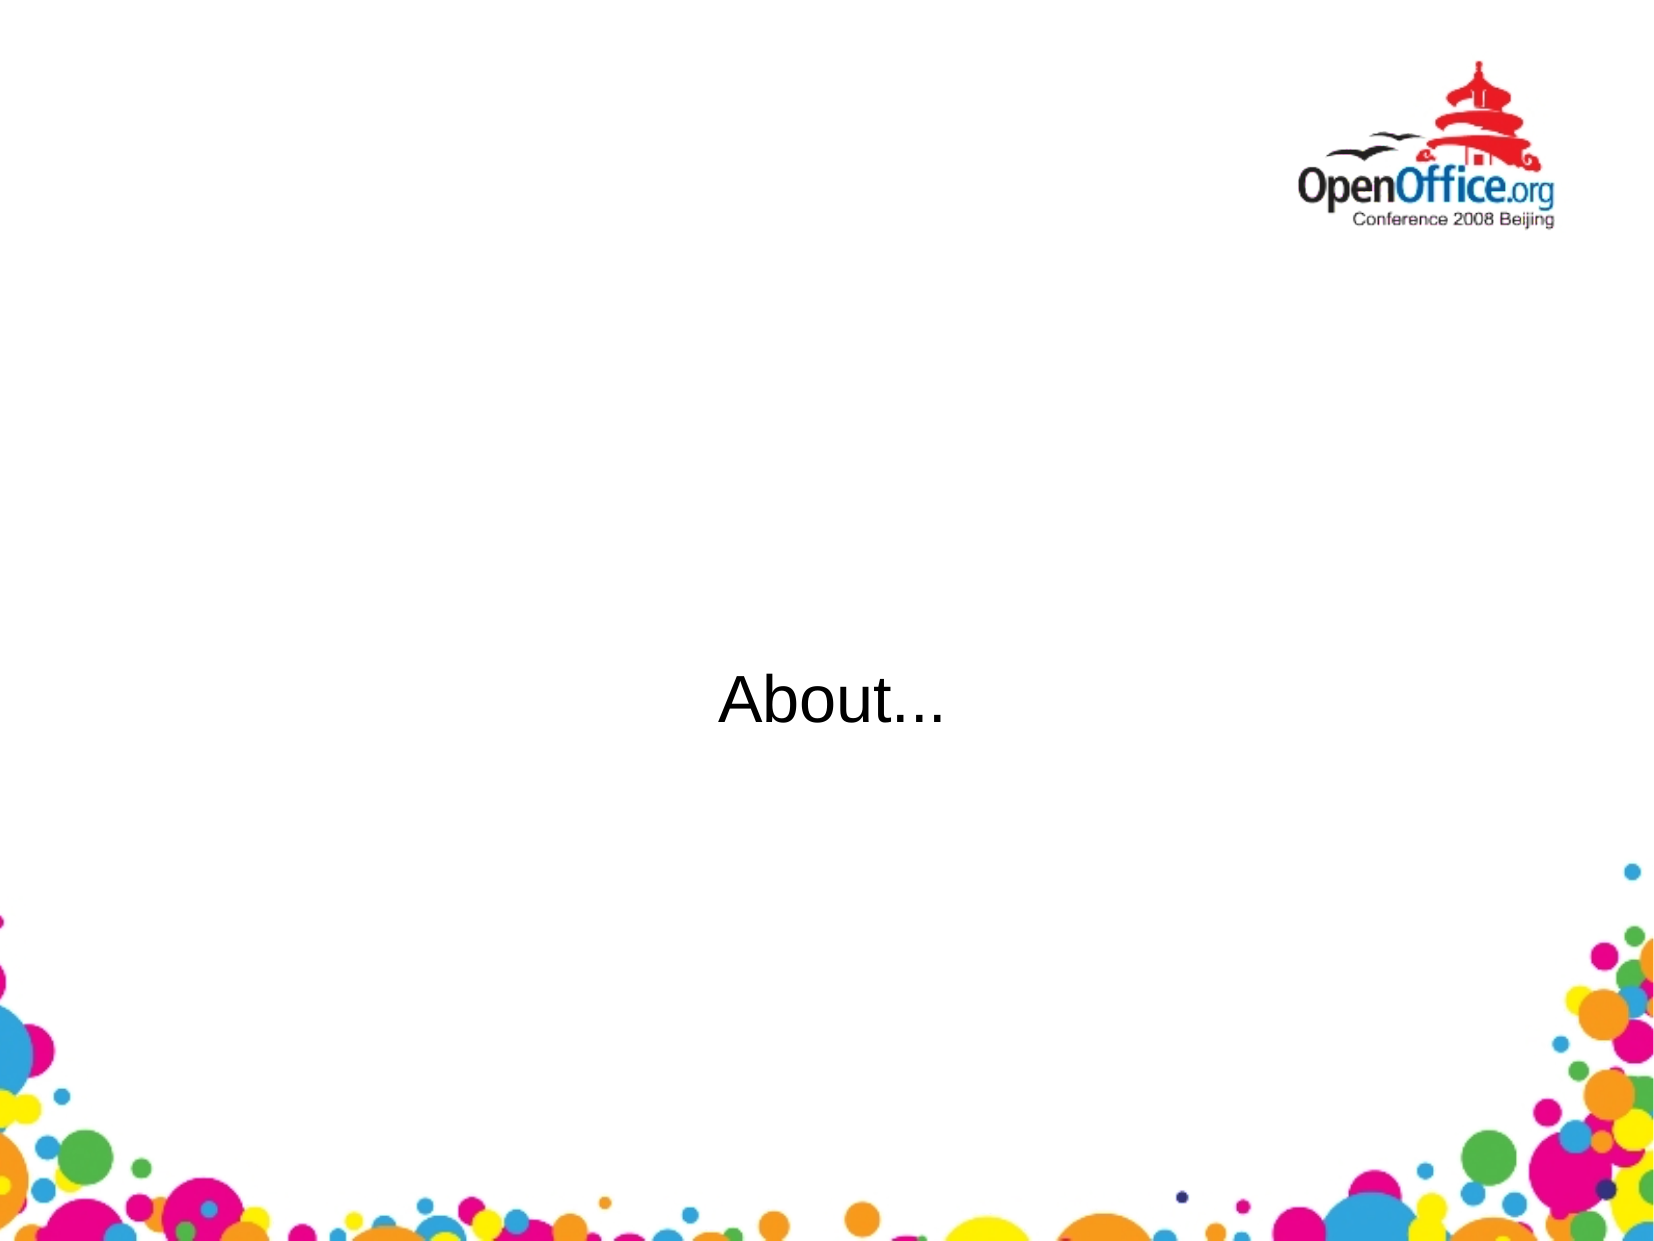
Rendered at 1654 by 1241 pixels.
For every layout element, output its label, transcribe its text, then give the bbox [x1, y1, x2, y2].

picture [1285, 51, 1569, 250]
subtitle About... [88, 290, 1577, 1109]
picture [0, 810, 1654, 1241]
